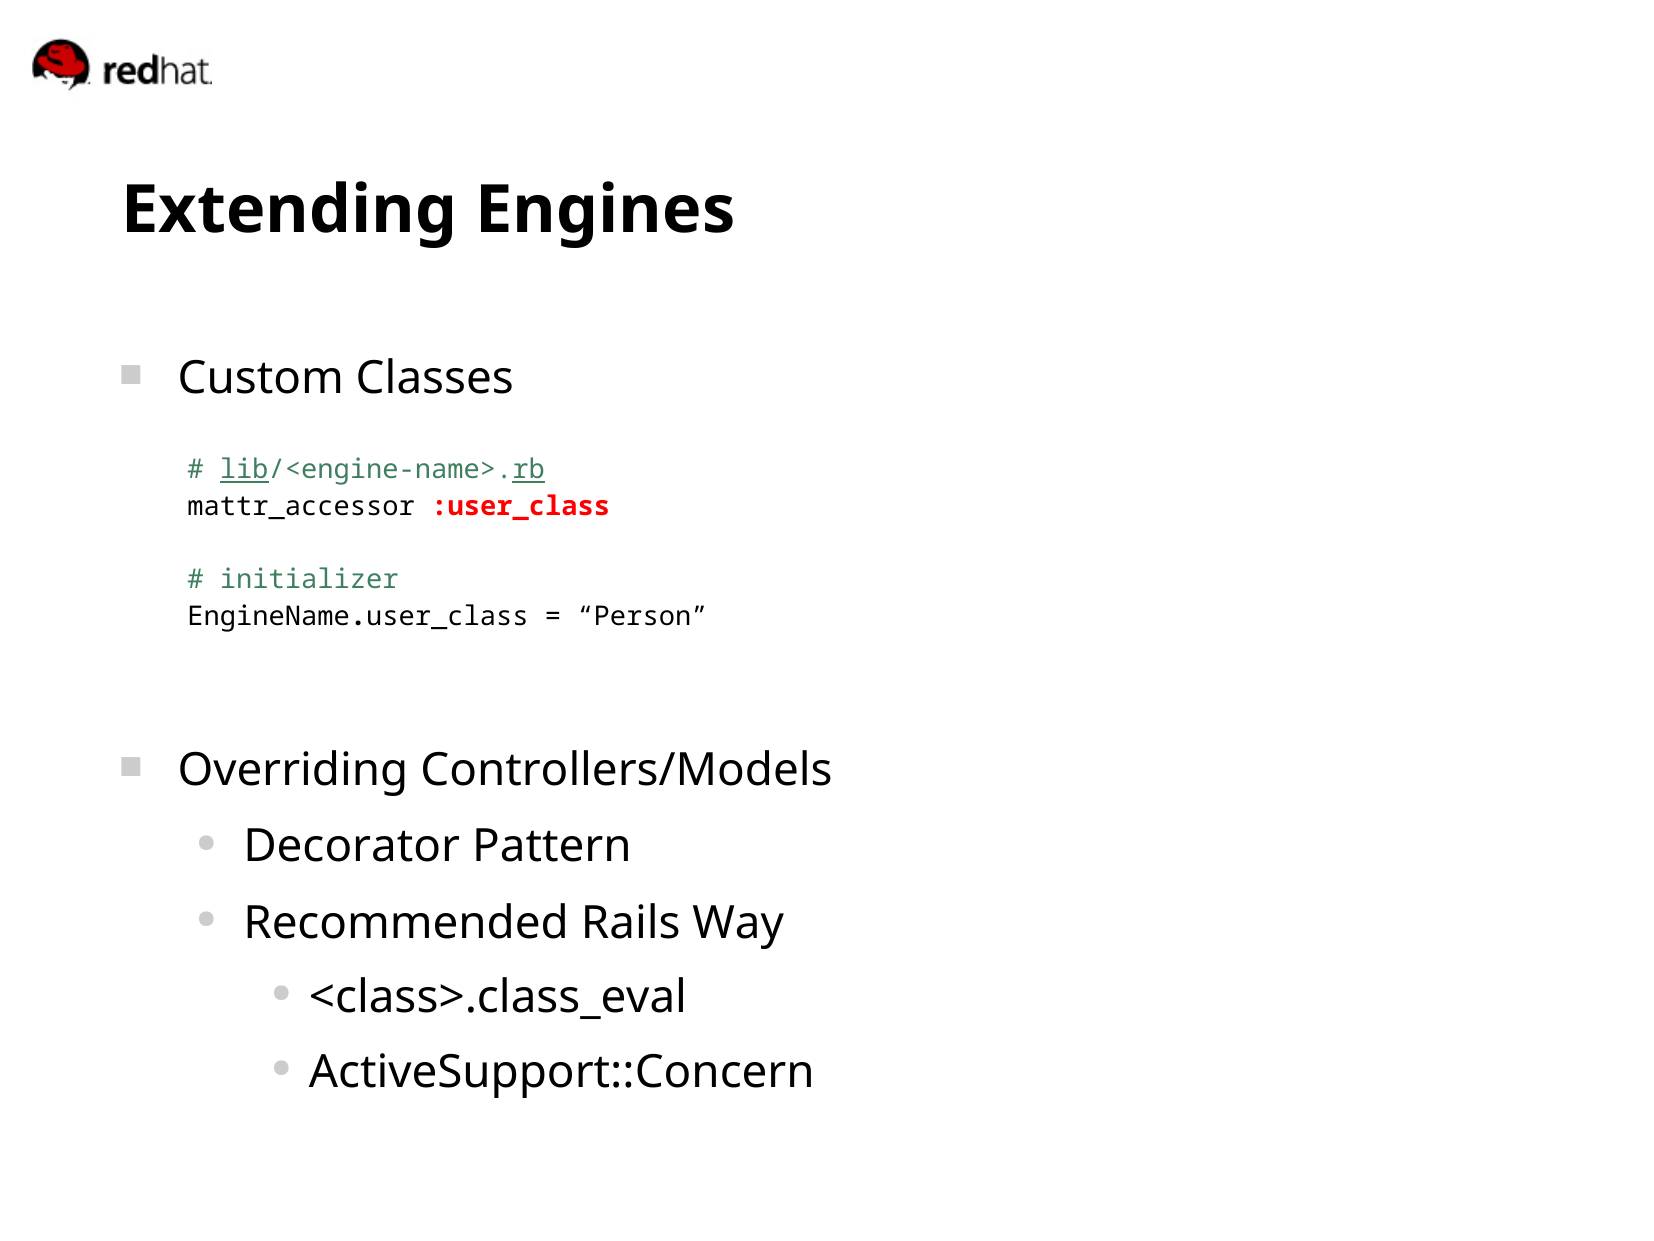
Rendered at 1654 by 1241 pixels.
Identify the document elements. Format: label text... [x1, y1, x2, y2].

title Extending Engines [121, 102, 1534, 310]
picture [31, 37, 212, 98]
list Custom Classes Overriding Controllers/Models Decorator Pattern Recommended Rails Way <class>.class_eval ActiveSupport::Concern [121, 344, 1534, 1127]
text_box # lib/<engine-name>.rb mattr_accessor :user_class # initializer EngineName.user_class = “Person” [187, 450, 713, 607]
